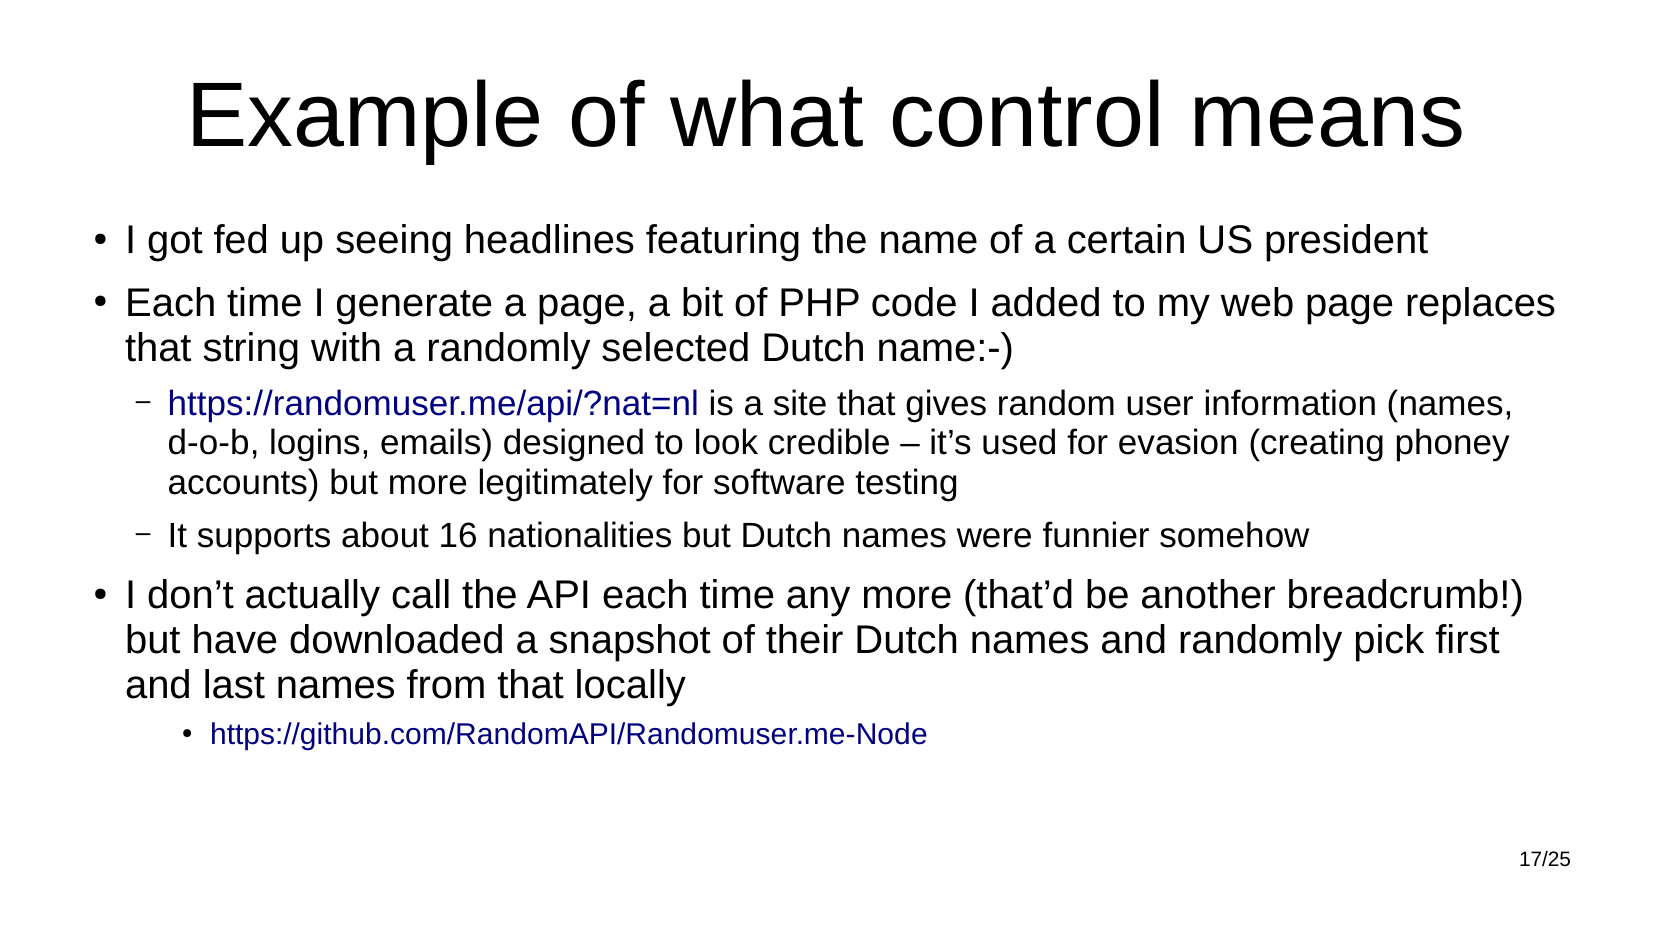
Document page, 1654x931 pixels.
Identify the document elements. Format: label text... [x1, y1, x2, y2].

title Example of what control means [82, 37, 1571, 193]
list I got fed up seeing headlines featuring the name of a certain US president Each time I generate a page, a bit of PHP code I added to my web page replaces that string with a randomly selected Dutch name:-) https://randomuser.me/api/?nat=nl is a site that gives random user information (names, d-o-b, logins, emails) designed to look credible – it’s used for evasion (creating phoney accounts) but more legitimately for software testing It supports about 16 nationalities but Dutch names were funnier somehow I don’t actually call the API each time any more (that’d be another breadcrumb!) but have downloaded a snapshot of their Dutch names and randomly pick first and last names from that locally https://github.com/RandomAPI/Randomuser.me-Node [82, 217, 1571, 758]
